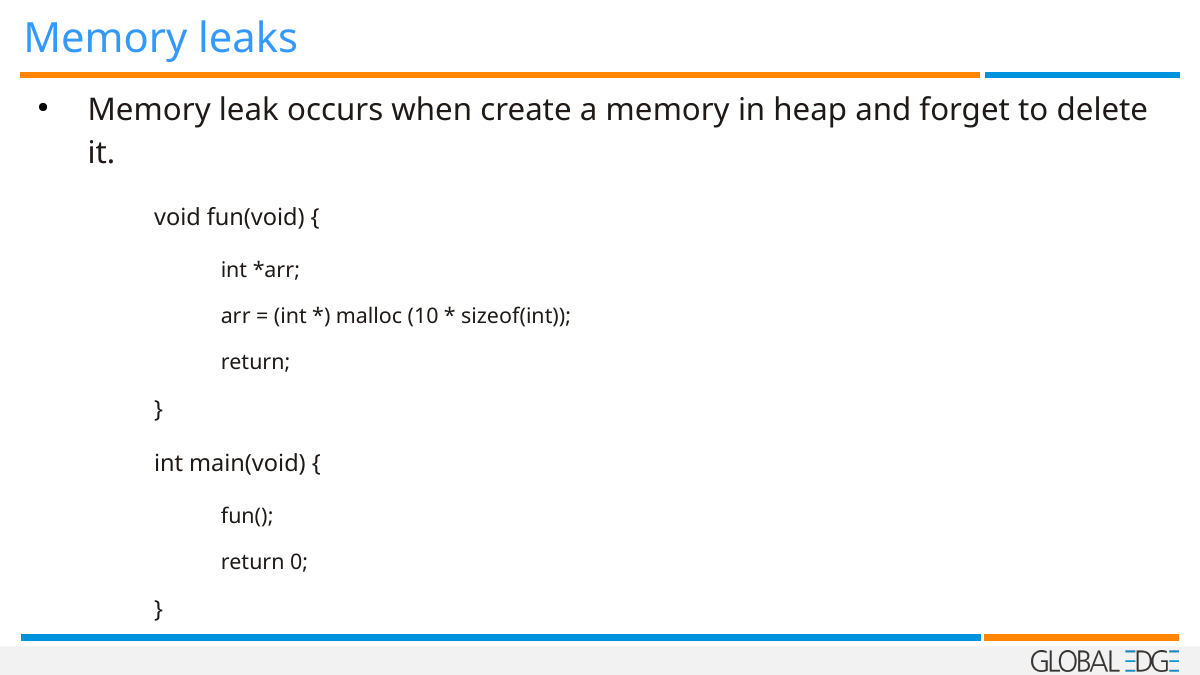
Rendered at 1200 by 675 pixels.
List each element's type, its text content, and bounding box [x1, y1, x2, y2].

list Memory leak occurs when create a memory in heap and forget to delete it. void fun(void) { int *arr; arr = (int *) malloc (10 * sizeof(int)); return; } int main(void) { fun(); return 0; } [21, 86, 1170, 627]
title Memory leaks [12, 9, 1088, 63]
picture [1031, 650, 1179, 672]
